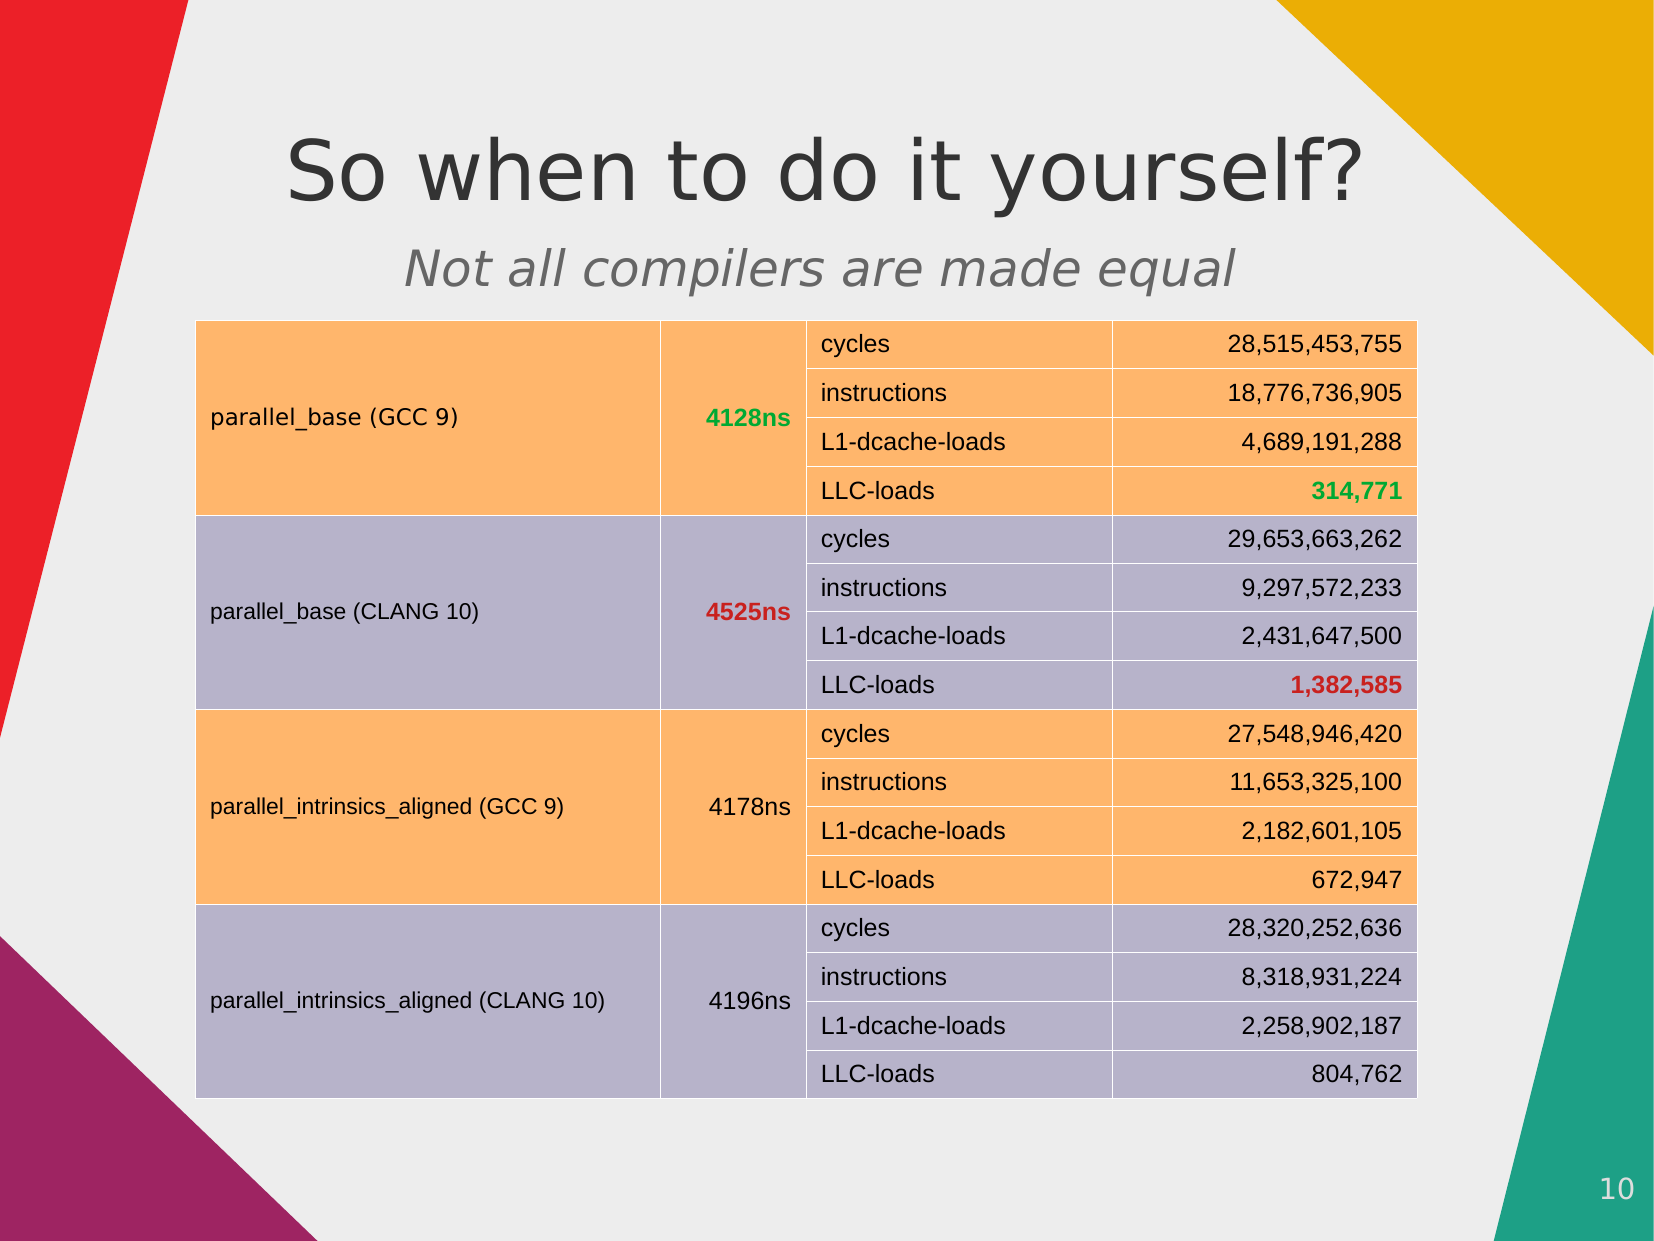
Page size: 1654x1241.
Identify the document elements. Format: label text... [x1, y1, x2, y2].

title So when to do it yourself? [114, 73, 1539, 271]
table_cell 4196ns [661, 905, 806, 1098]
table_cell 2,431,647,500 [1113, 612, 1417, 660]
table_cell parallel_base (CLANG 10) [196, 516, 660, 709]
table_cell 18,776,736,905 [1113, 369, 1417, 417]
table_cell 8,318,931,224 [1113, 953, 1417, 1001]
table_cell cycles [807, 516, 1112, 563]
table_cell 1,382,585 [1113, 661, 1417, 709]
table_cell 27,548,946,420 [1113, 710, 1417, 758]
table_cell 804,762 [1113, 1051, 1417, 1098]
table_cell 672,947 [1113, 856, 1417, 904]
table_cell instructions [807, 369, 1112, 417]
table_cell 29,653,663,262 [1113, 516, 1417, 563]
table_cell L1-dcache-loads [807, 807, 1112, 855]
table_cell 314,771 [1113, 467, 1417, 515]
table_cell LLC-loads [807, 856, 1112, 904]
table_cell 2,182,601,105 [1113, 807, 1417, 855]
table_cell instructions [807, 564, 1112, 611]
table_cell L1-dcache-loads [807, 418, 1112, 466]
table_cell cycles [807, 905, 1112, 952]
table_cell L1-dcache-loads [807, 1002, 1112, 1050]
table_cell parallel_intrinsics_aligned (GCC 9) [196, 710, 660, 904]
table_header 4128ns [661, 321, 806, 515]
table_header cycles [807, 321, 1112, 368]
table_cell 9,297,572,233 [1113, 564, 1417, 611]
table_cell 4178ns [661, 710, 806, 904]
table_cell 2,258,902,187 [1113, 1002, 1417, 1050]
table_cell L1-dcache-loads [807, 612, 1112, 660]
table_cell 11,653,325,100 [1113, 759, 1417, 806]
table_cell instructions [807, 953, 1112, 1001]
table_cell 4,689,191,288 [1113, 418, 1417, 466]
table_cell LLC-loads [807, 1051, 1112, 1098]
table_cell instructions [807, 759, 1112, 806]
table_cell LLC-loads [807, 467, 1112, 515]
table_header parallel_base (GCC 9) [196, 321, 660, 515]
table_cell LLC-loads [807, 661, 1112, 709]
table_cell 4525ns [661, 516, 806, 709]
table_cell cycles [807, 710, 1112, 758]
text_box Not all compilers are made equal [295, 232, 1347, 308]
table_header 28,515,453,755 [1113, 321, 1417, 368]
table_cell 28,320,252,636 [1113, 905, 1417, 952]
table_cell parallel_intrinsics_aligned (CLANG 10) [196, 905, 660, 1098]
